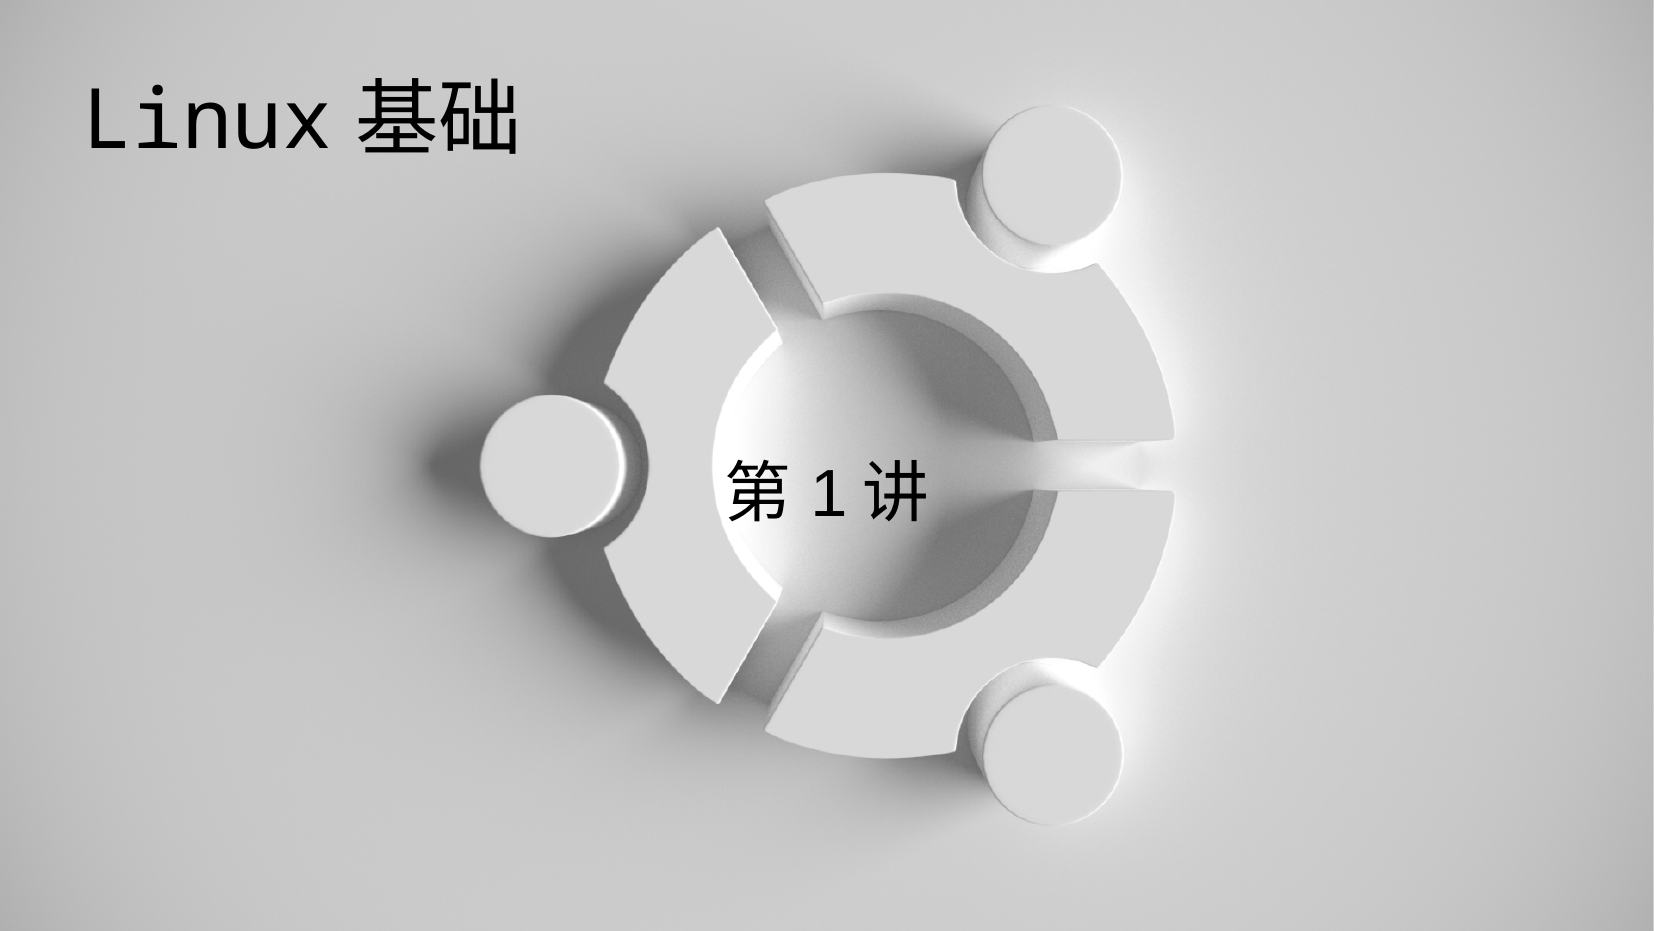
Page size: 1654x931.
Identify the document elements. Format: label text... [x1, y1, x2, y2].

picture [0, 0, 1654, 931]
subtitle 第1讲 [82, 217, 1571, 758]
title Linux基础 [82, 37, 1571, 189]
